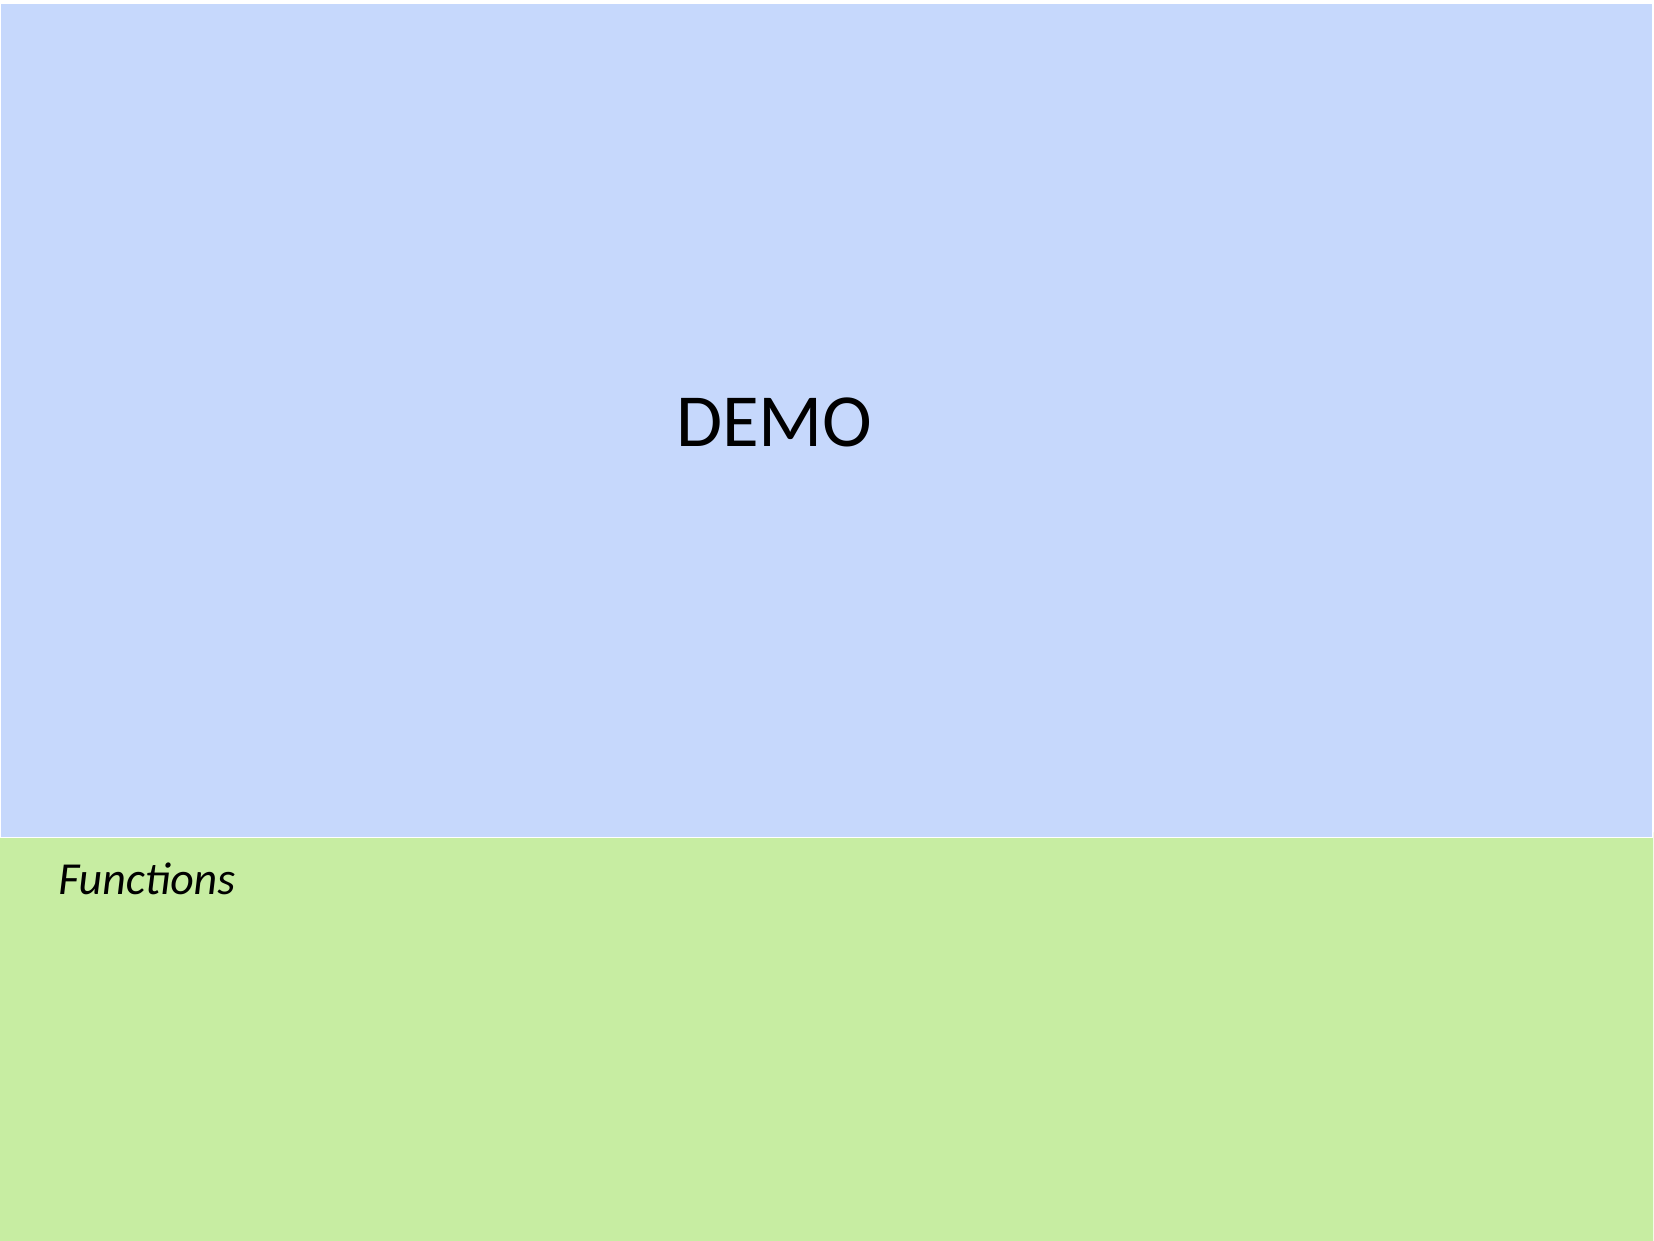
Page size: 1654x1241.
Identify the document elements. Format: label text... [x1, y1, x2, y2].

text_box Functions [43, 852, 377, 914]
text_box DEMO [661, 382, 898, 473]
